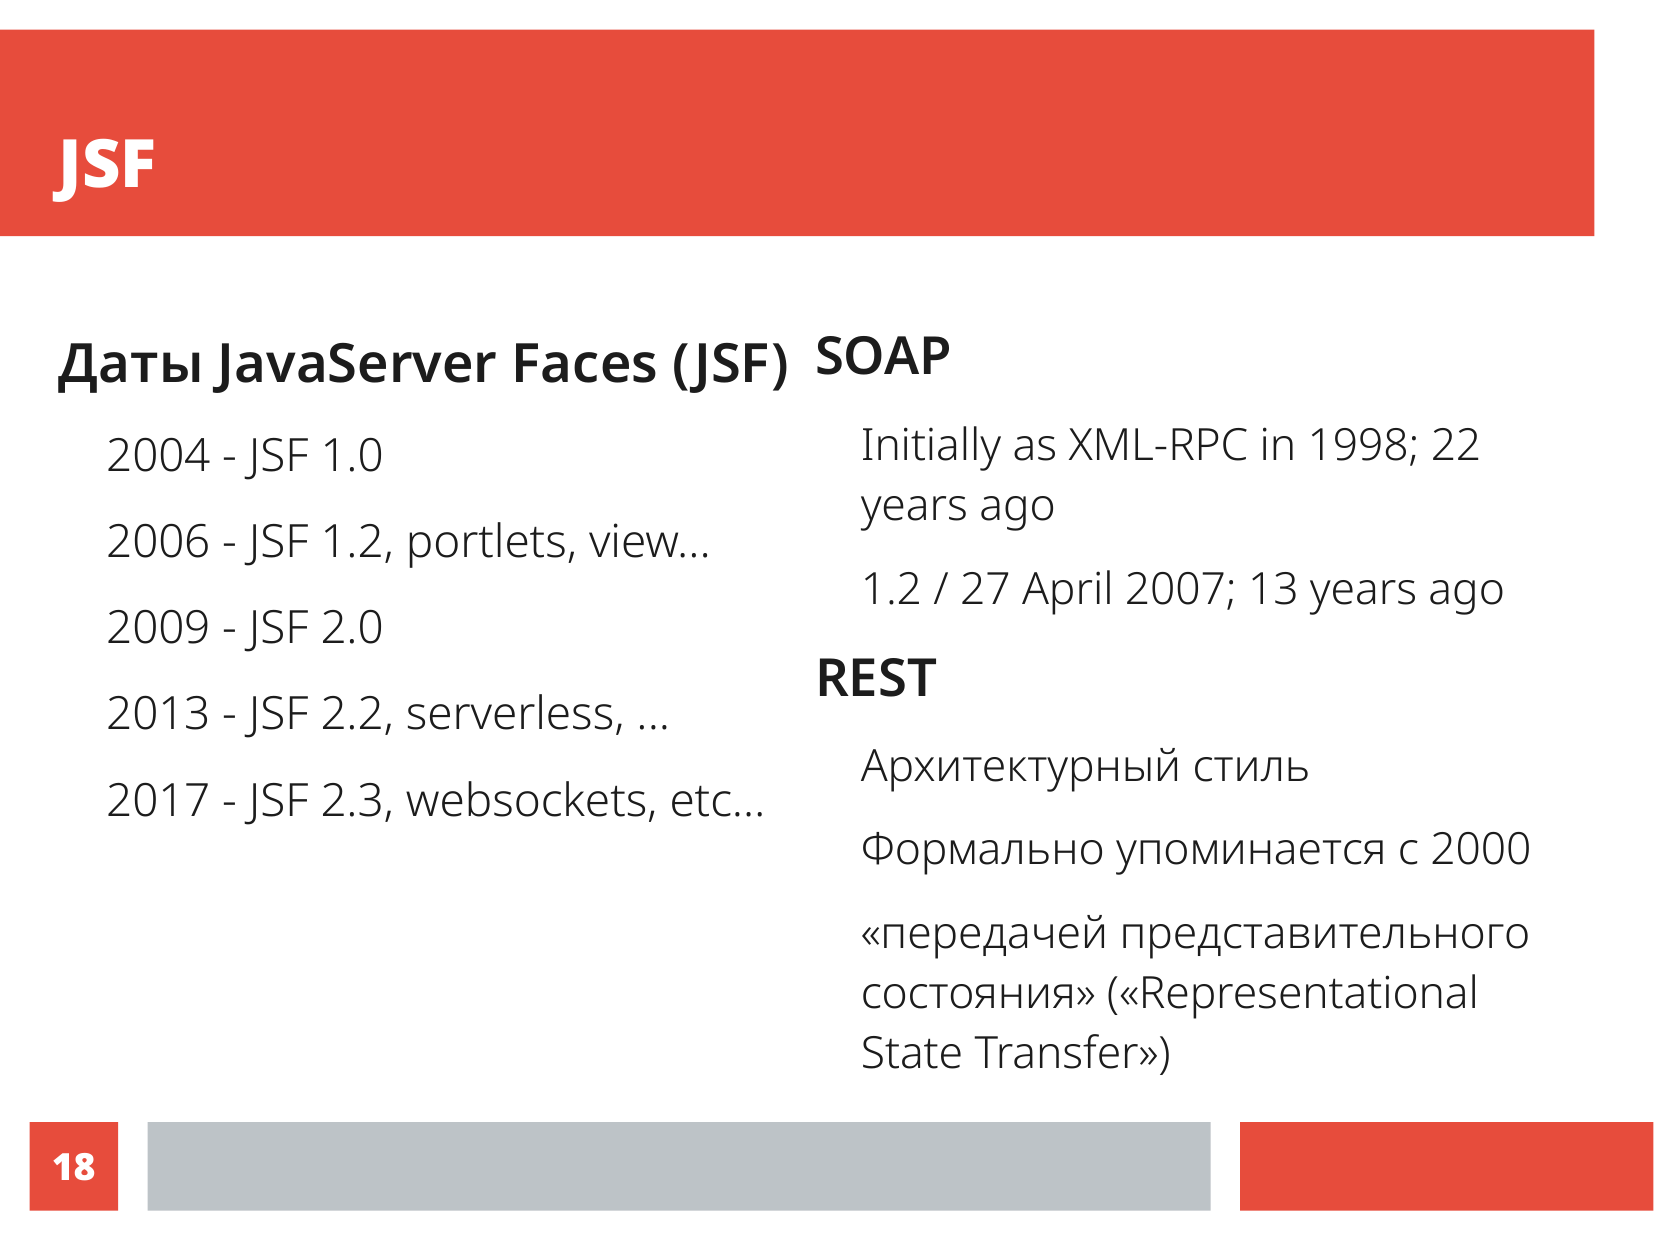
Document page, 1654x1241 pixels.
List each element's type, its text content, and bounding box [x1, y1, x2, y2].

list SOAP Initially as XML-RPC in 1998; 22 years ago 1.2 / 27 April 2007; 13 years ago REST Архитектурный стиль Формально упоминается с 2000 «передачей представительного состояния» («Representational State Transfer») [814, 318, 1560, 1087]
title JSF [59, 59, 1595, 207]
list Даты JavaServer Faces (JSF) 2004 - JSF 1.0 2006 - JSF 1.2, portlets, view... 2009 - JSF 2.0 2013 - JSF 2.2, serverless, ... 2017 - JSF 2.3, websockets, etc… [59, 324, 804, 1093]
